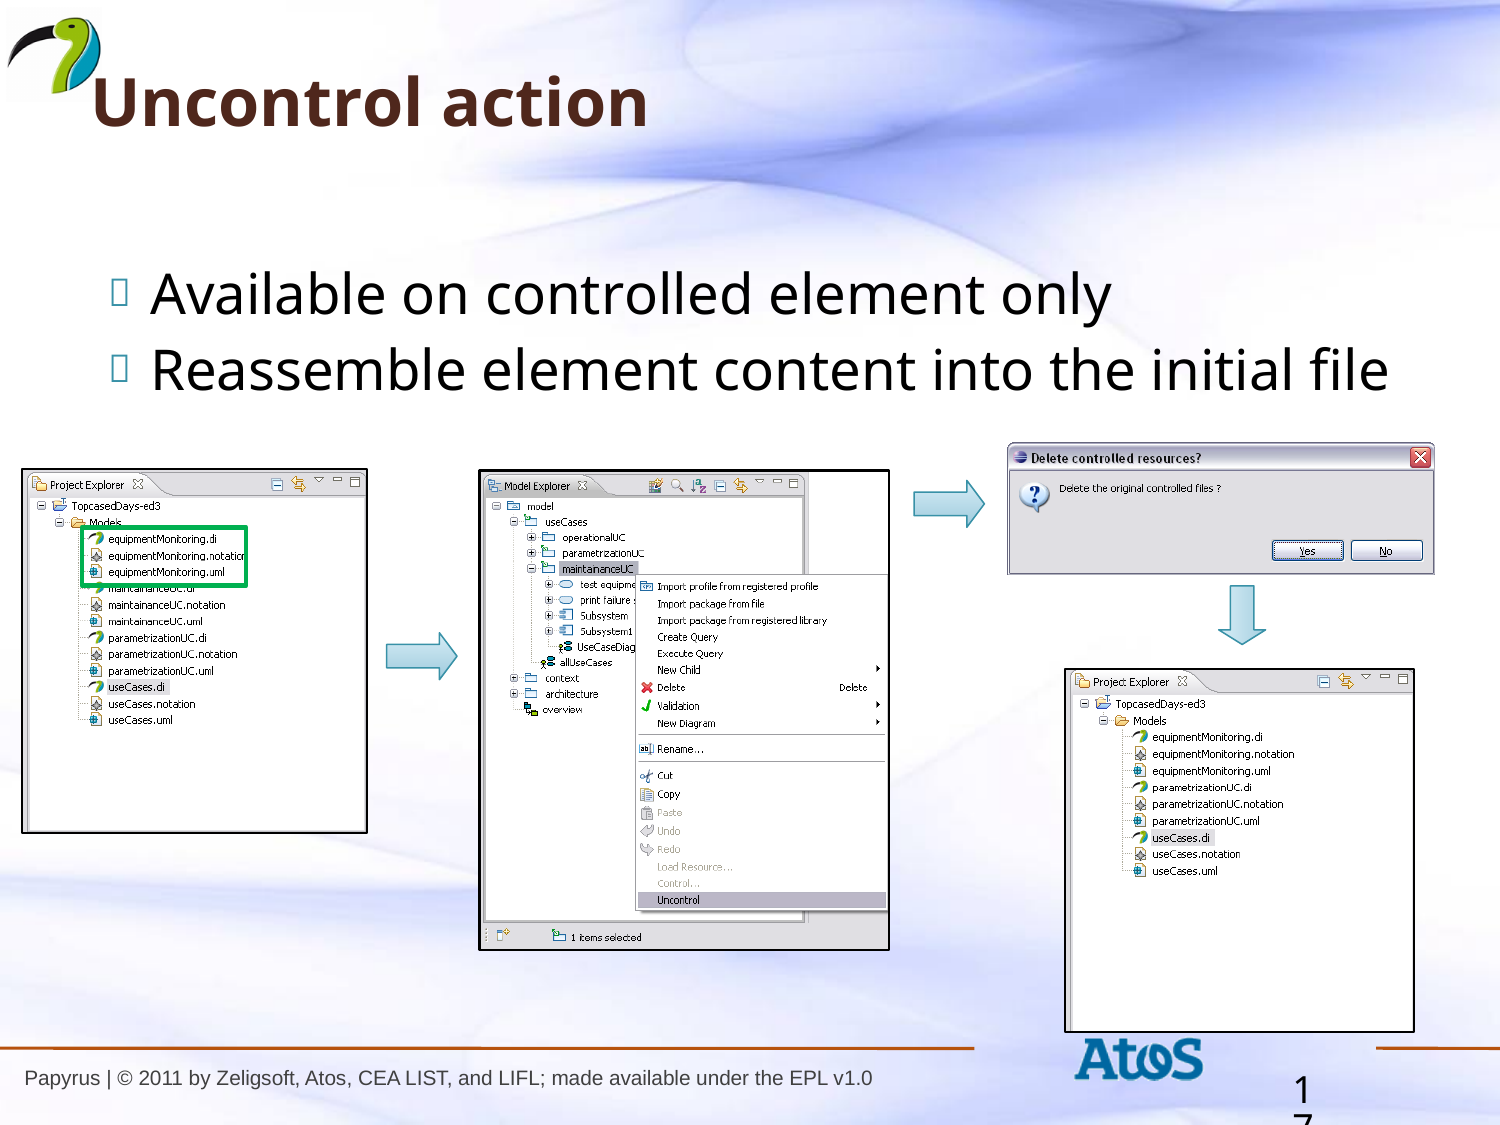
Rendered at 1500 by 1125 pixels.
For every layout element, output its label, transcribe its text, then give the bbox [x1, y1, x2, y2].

text_box [1218, 585, 1266, 645]
slide_number <numéro> [1277, 1051, 1338, 1112]
text_box [914, 480, 985, 528]
list Available on controlled element only Reassemble element content into the initial file [75, 243, 1425, 986]
picture [0, 0, 1500, 1125]
text_box [386, 632, 458, 680]
title Uncontrol action [75, 45, 1425, 233]
